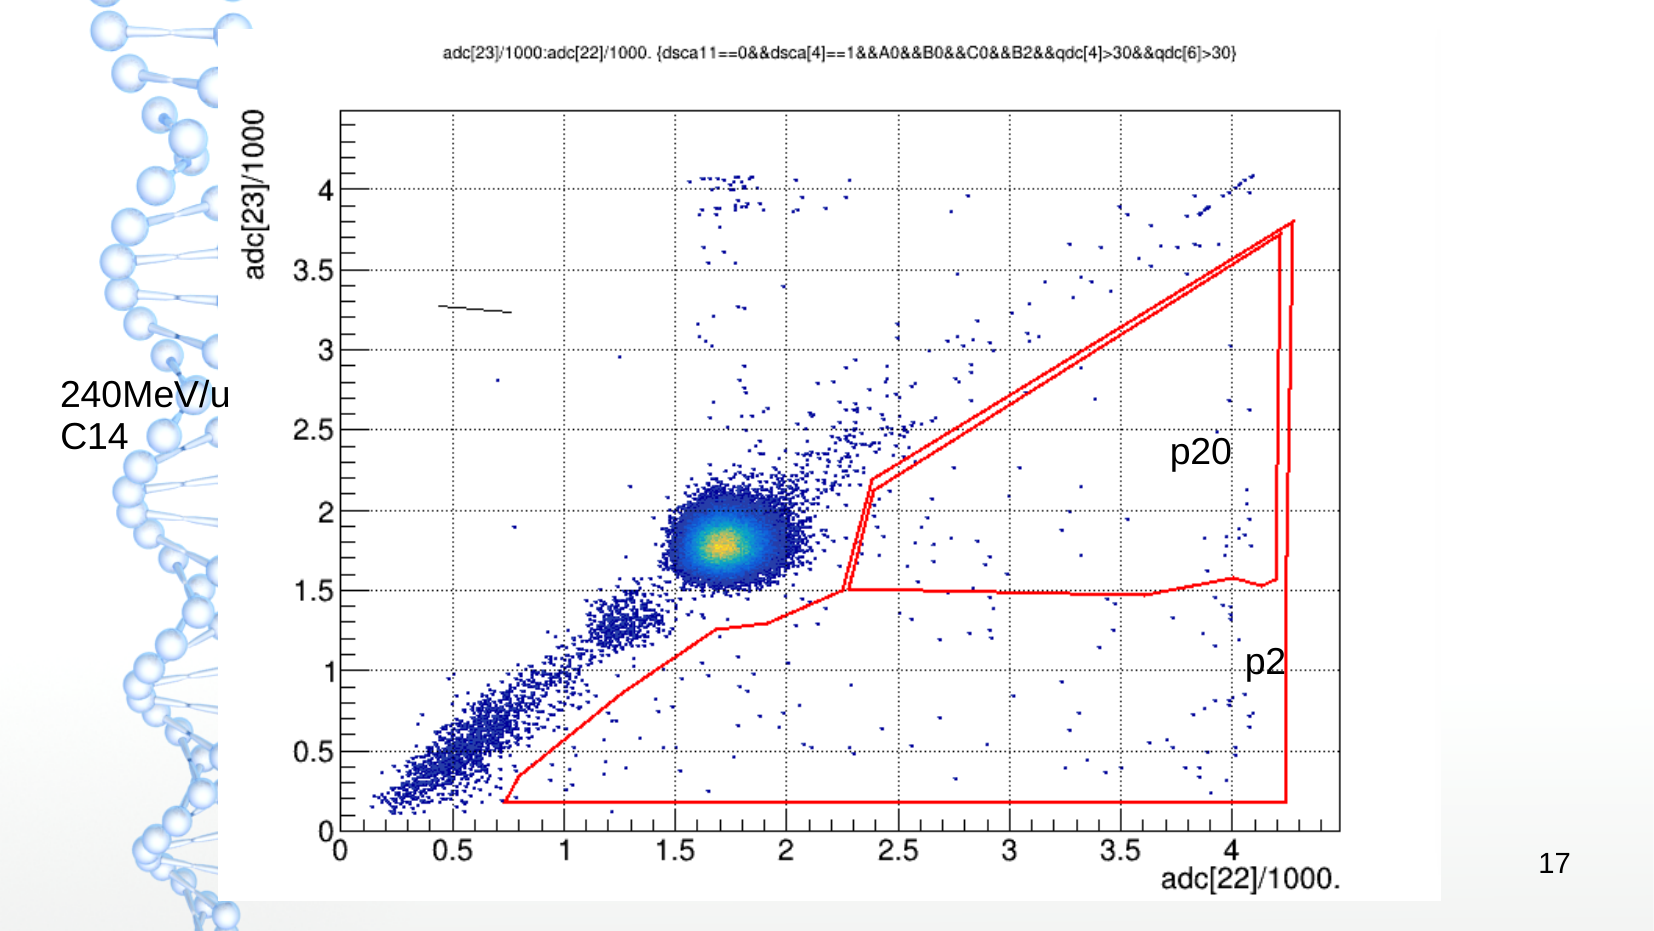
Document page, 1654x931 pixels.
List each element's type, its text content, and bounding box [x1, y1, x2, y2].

text_box 240MeV/u C14 [45, 365, 285, 466]
text_box p2 [1230, 633, 1351, 691]
picture [0, 0, 1654, 931]
text_box p20 [1155, 423, 1276, 481]
